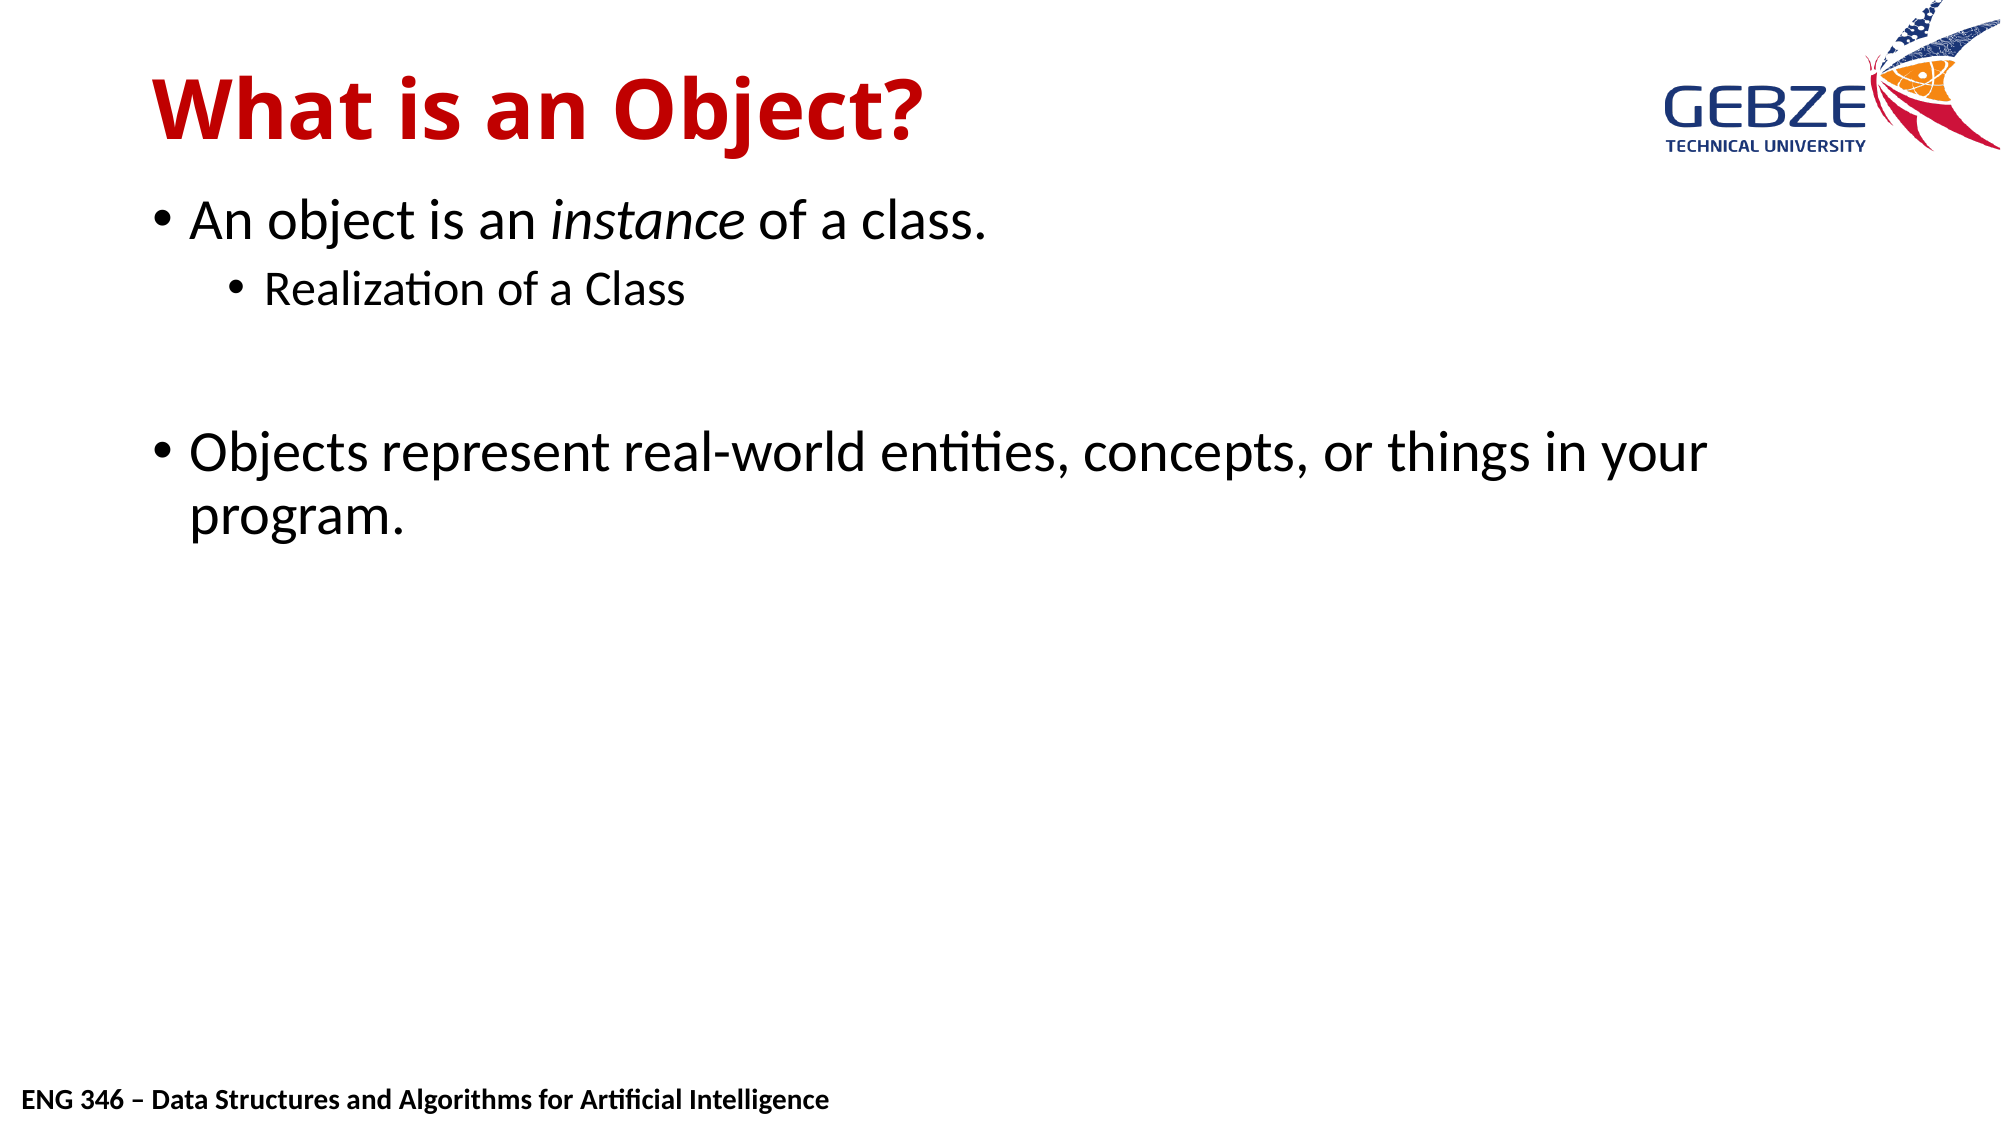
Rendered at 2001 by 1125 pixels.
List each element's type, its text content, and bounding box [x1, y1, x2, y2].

list An object is an instance of a class. Realization of a Class Objects represent real-world entities, concepts, or things in your program. [137, 181, 1863, 1014]
title What is an Object? [137, 59, 1863, 166]
picture [1665, 0, 2001, 152]
